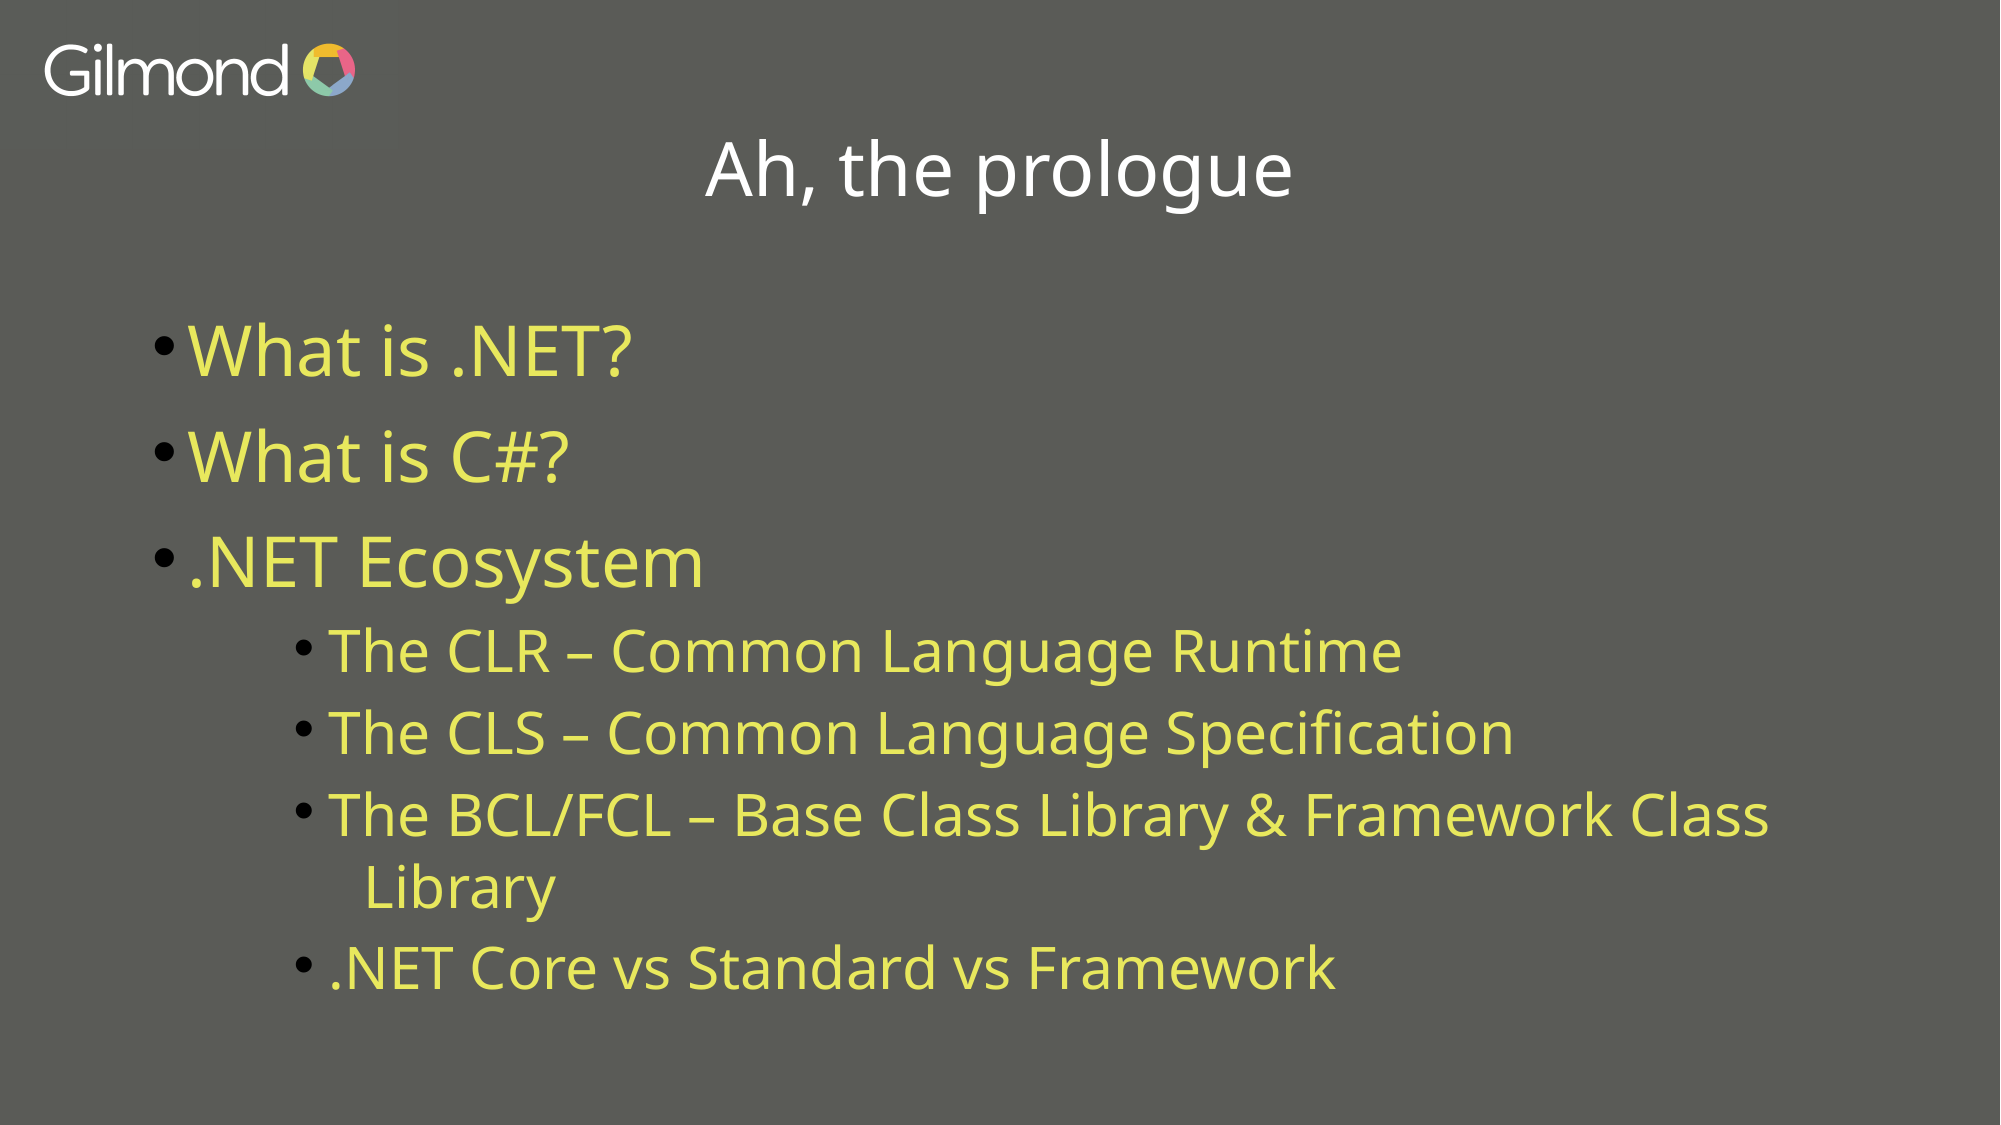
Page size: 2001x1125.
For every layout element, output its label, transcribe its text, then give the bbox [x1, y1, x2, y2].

list What is .NET? What is C#? .NET Ecosystem The CLR – Common Language Runtime The CLS – Common Language Specification The BCL/FCL – Base Class Library & Framework Class Library .NET Core vs Standard vs Framework [137, 299, 1863, 1014]
title Ah, the prologue [137, 59, 1863, 278]
picture [0, 0, 399, 149]
